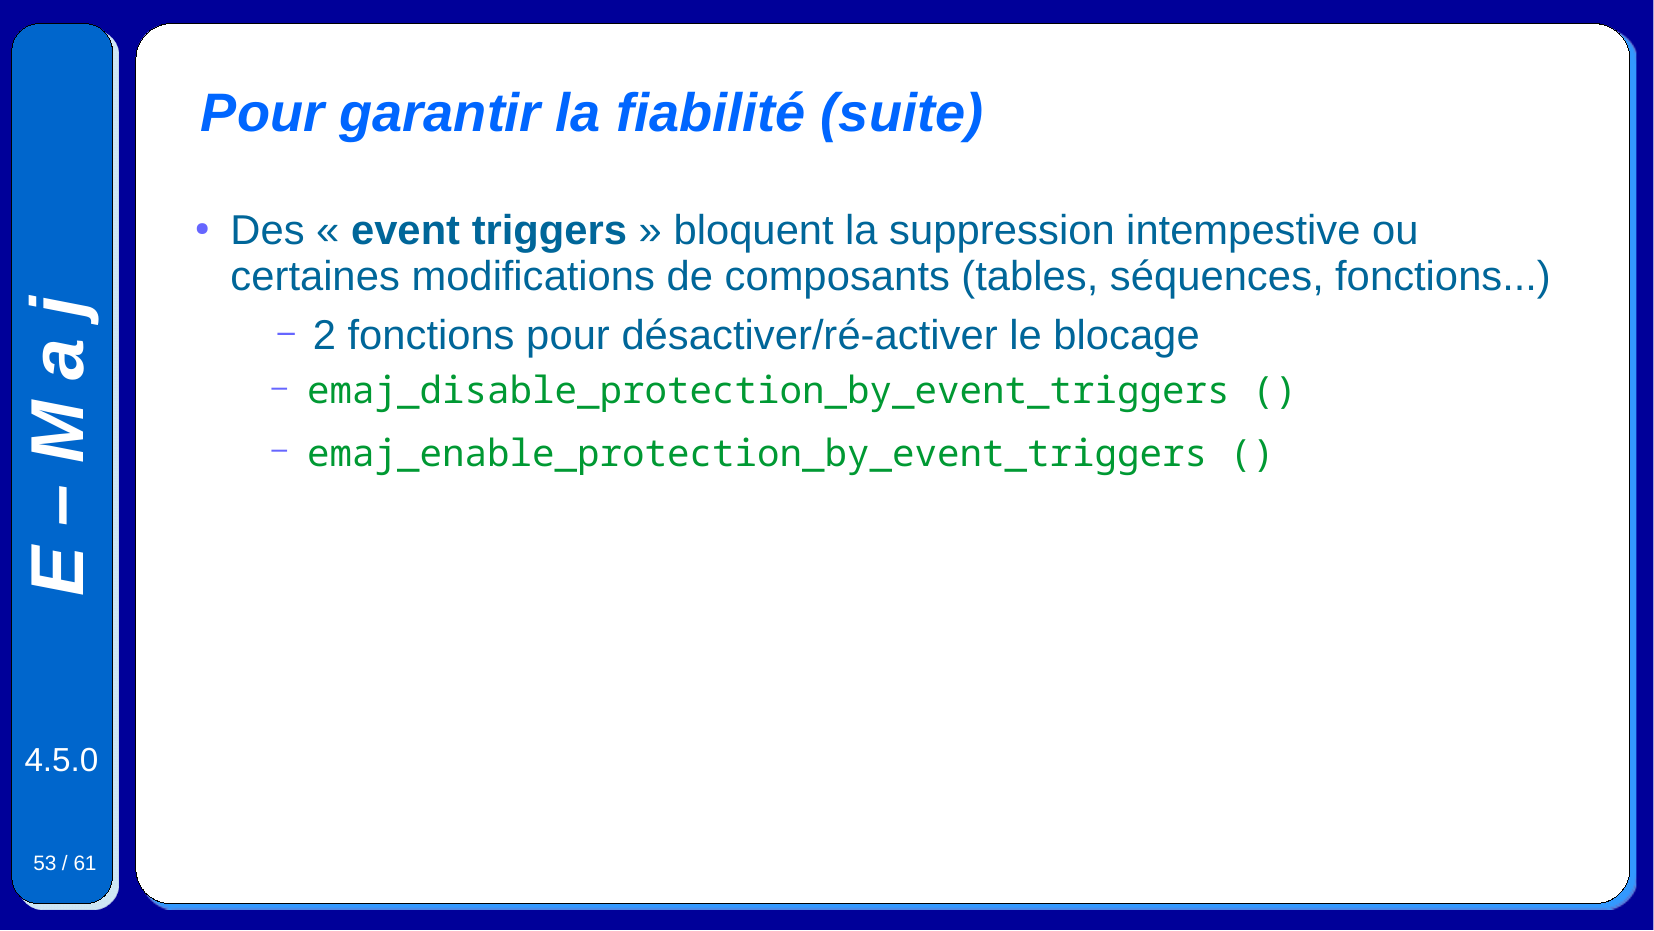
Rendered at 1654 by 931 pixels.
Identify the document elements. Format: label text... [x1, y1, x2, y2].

list Des « event triggers » bloquent la suppression intempestive ou certaines modifications de composants (tables, séquences, fonctions...) 2 fonctions pour désactiver/ré-activer le blocage emaj_disable_protection_by_event_triggers () emaj_enable_protection_by_event_triggers () [177, 206, 1587, 827]
title Pour garantir la fiabilité (suite) [200, 34, 1575, 191]
